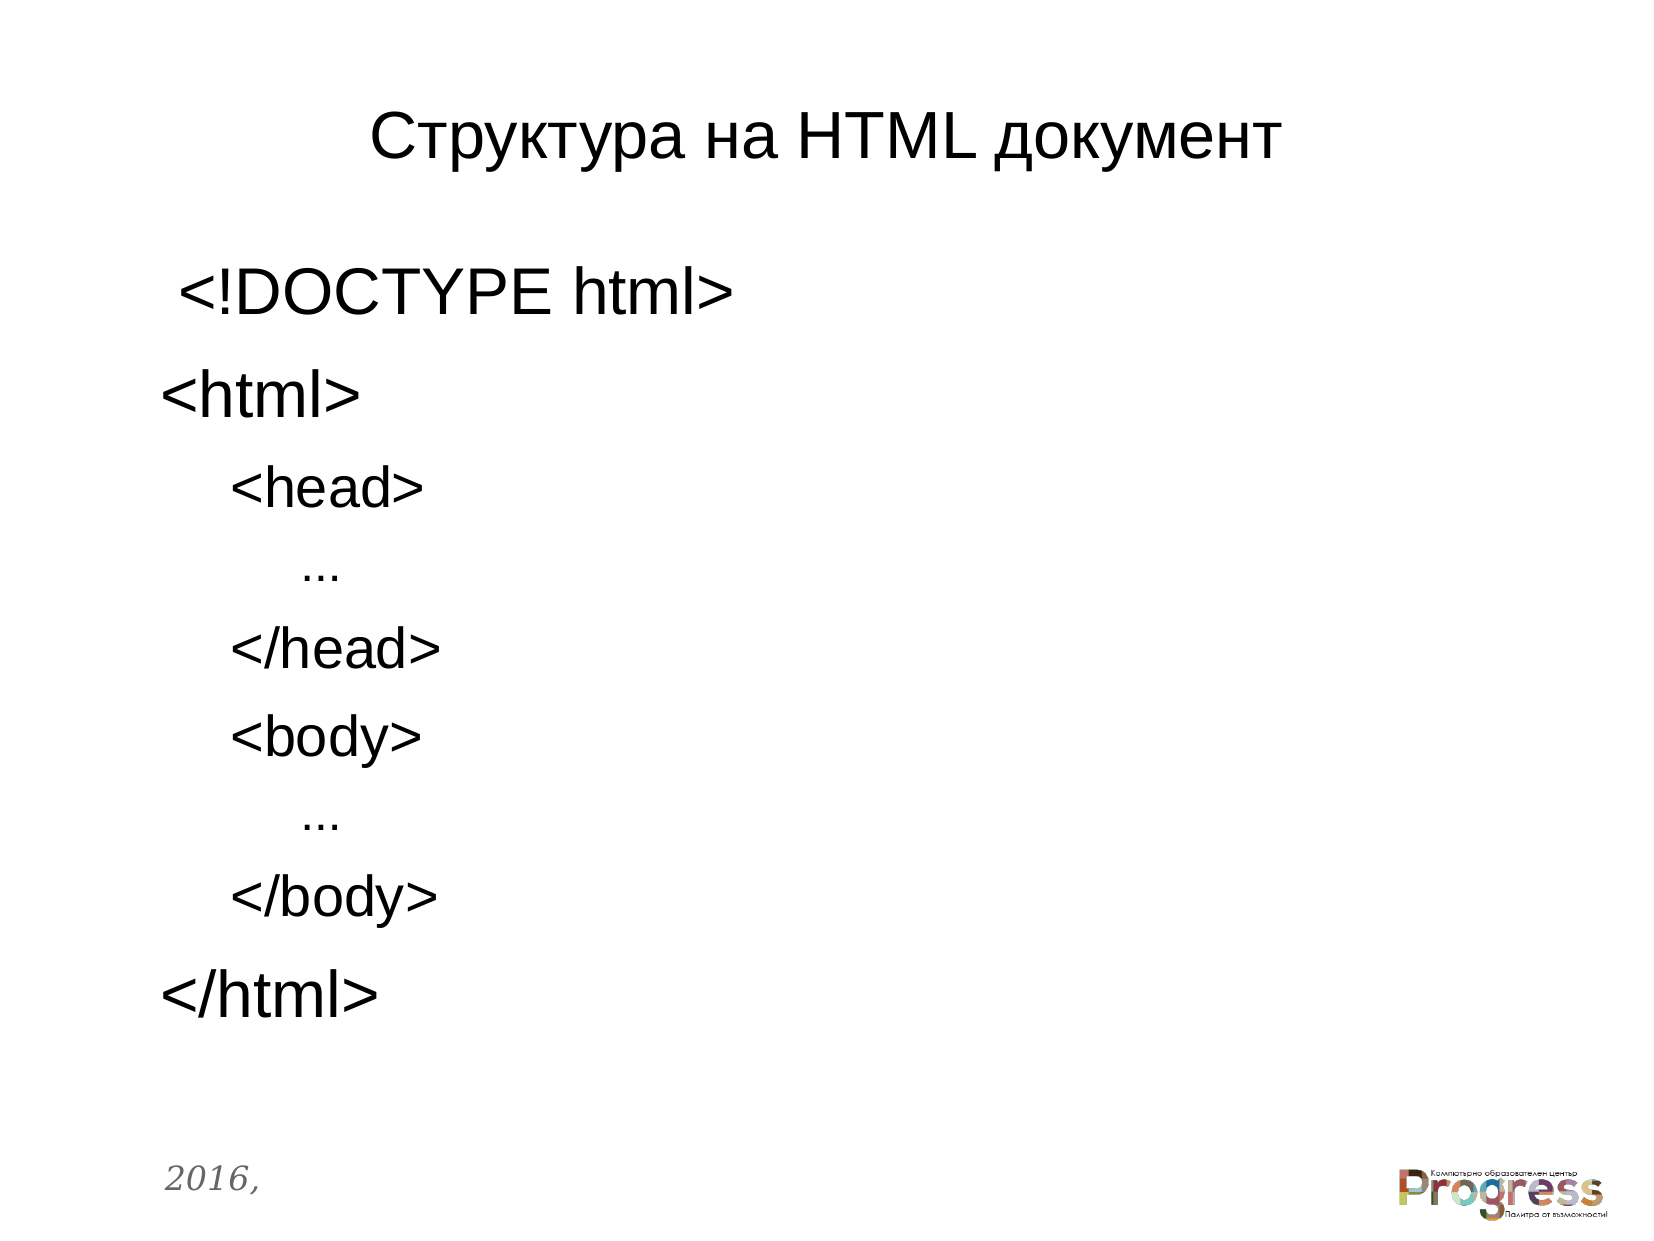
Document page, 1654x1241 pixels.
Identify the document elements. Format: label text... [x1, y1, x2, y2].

text_box 2016, Ива Е. Попова [150, 1152, 586, 1201]
title Структура на HTML документ [82, 55, 1571, 216]
list <!DOCTYPE html> <html> <head> ... </head> <body> ... </body> </html> [90, 255, 1531, 1036]
picture [1399, 1168, 1613, 1221]
